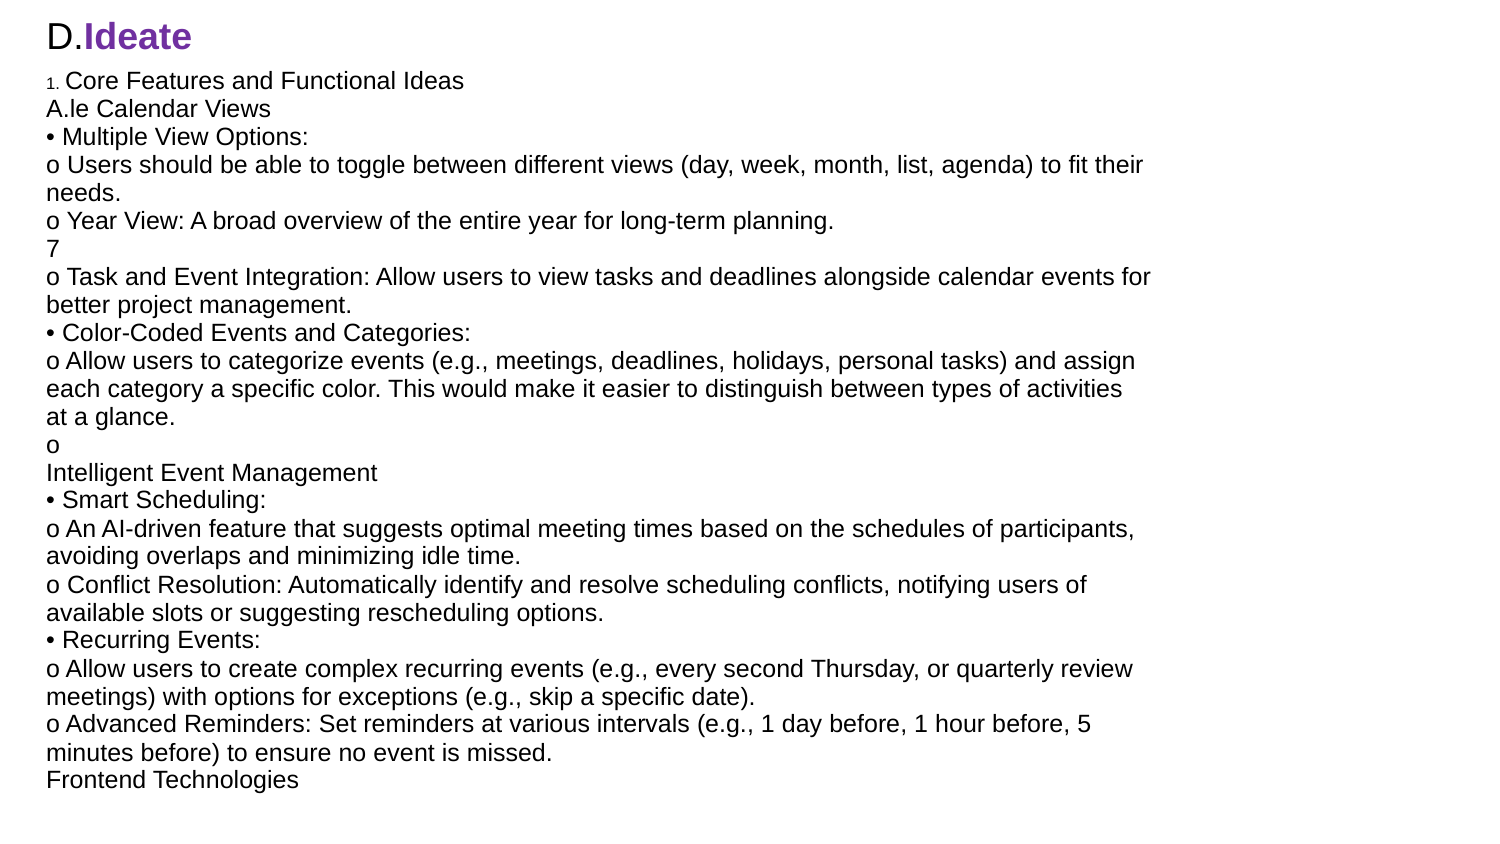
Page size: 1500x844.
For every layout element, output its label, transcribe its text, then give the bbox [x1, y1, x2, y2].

title D.Ideate [31, 0, 1430, 59]
text_box 1. Core Features and Functional Ideas A.le Calendar Views • Multiple View Options: o Users should be able to toggle between different views (day, week, month, list, agenda) to fit their needs. o Year View: A broad overview of the entire year for long-term planning. 7 o Task and Event Integration: Allow users to view tasks and deadlines alongside calendar events for better project management. • Color-Coded Events and Categories: o Allow users to categorize events (e.g., meetings, deadlines, holidays, personal tasks) and assign each category a specific color. This would make it easier to distinguish between types of activities at a glance. o Intelligent Event Management • Smart Scheduling: o An AI-driven feature that suggests optimal meeting times based on the schedules of participants, avoiding overlaps and minimizing idle time. o Conflict Resolution: Automatically identify and resolve scheduling conflicts, notifying users of available slots or suggesting rescheduling options. • Recurring Events: o Allow users to create complex recurring events (e.g., every second Thursday, or quarterly review meetings) with options for exceptions (e.g., skip a specific date). o Advanced Reminders: Set reminders at various intervals (e.g., 1 day before, 1 hour before, 5 minutes before) to ensure no event is missed. Frontend Technologies [31, 59, 1500, 830]
